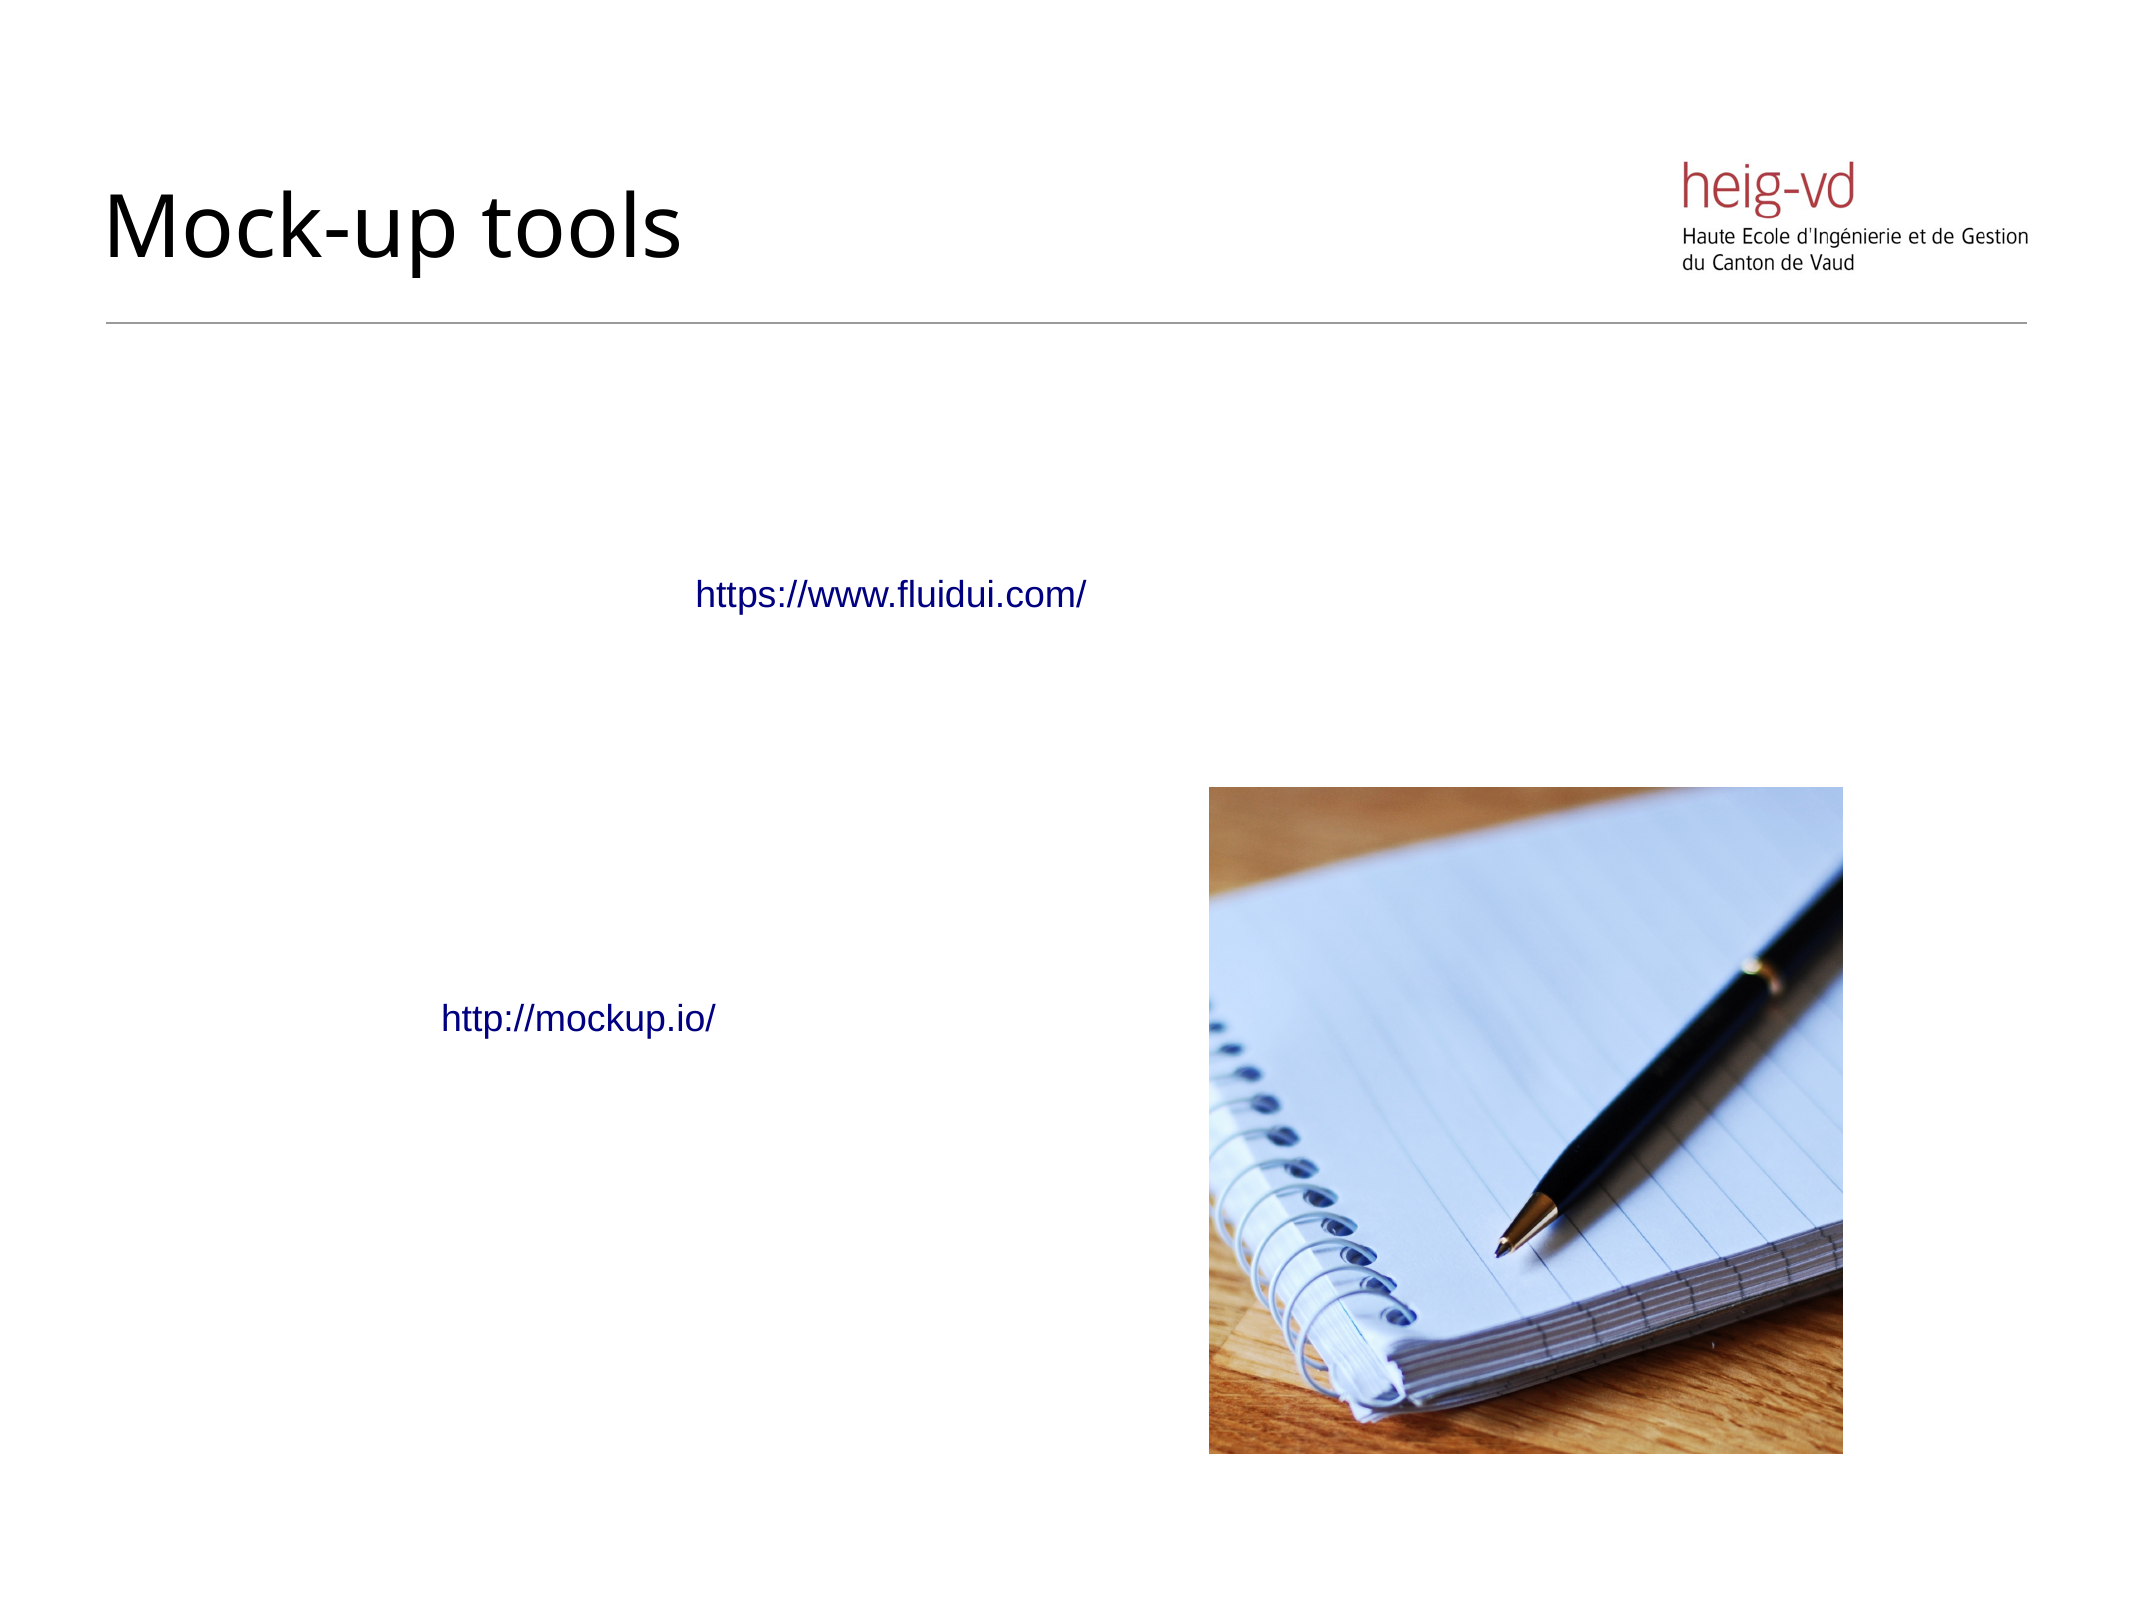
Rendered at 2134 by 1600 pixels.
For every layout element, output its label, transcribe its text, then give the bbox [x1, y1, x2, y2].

text_box http://mockup.io/ [432, 985, 725, 1047]
picture [1209, 787, 1843, 1454]
title Mock-up tools [93, 54, 2040, 284]
text_box https://www.fluidui.com/ [687, 561, 1096, 624]
